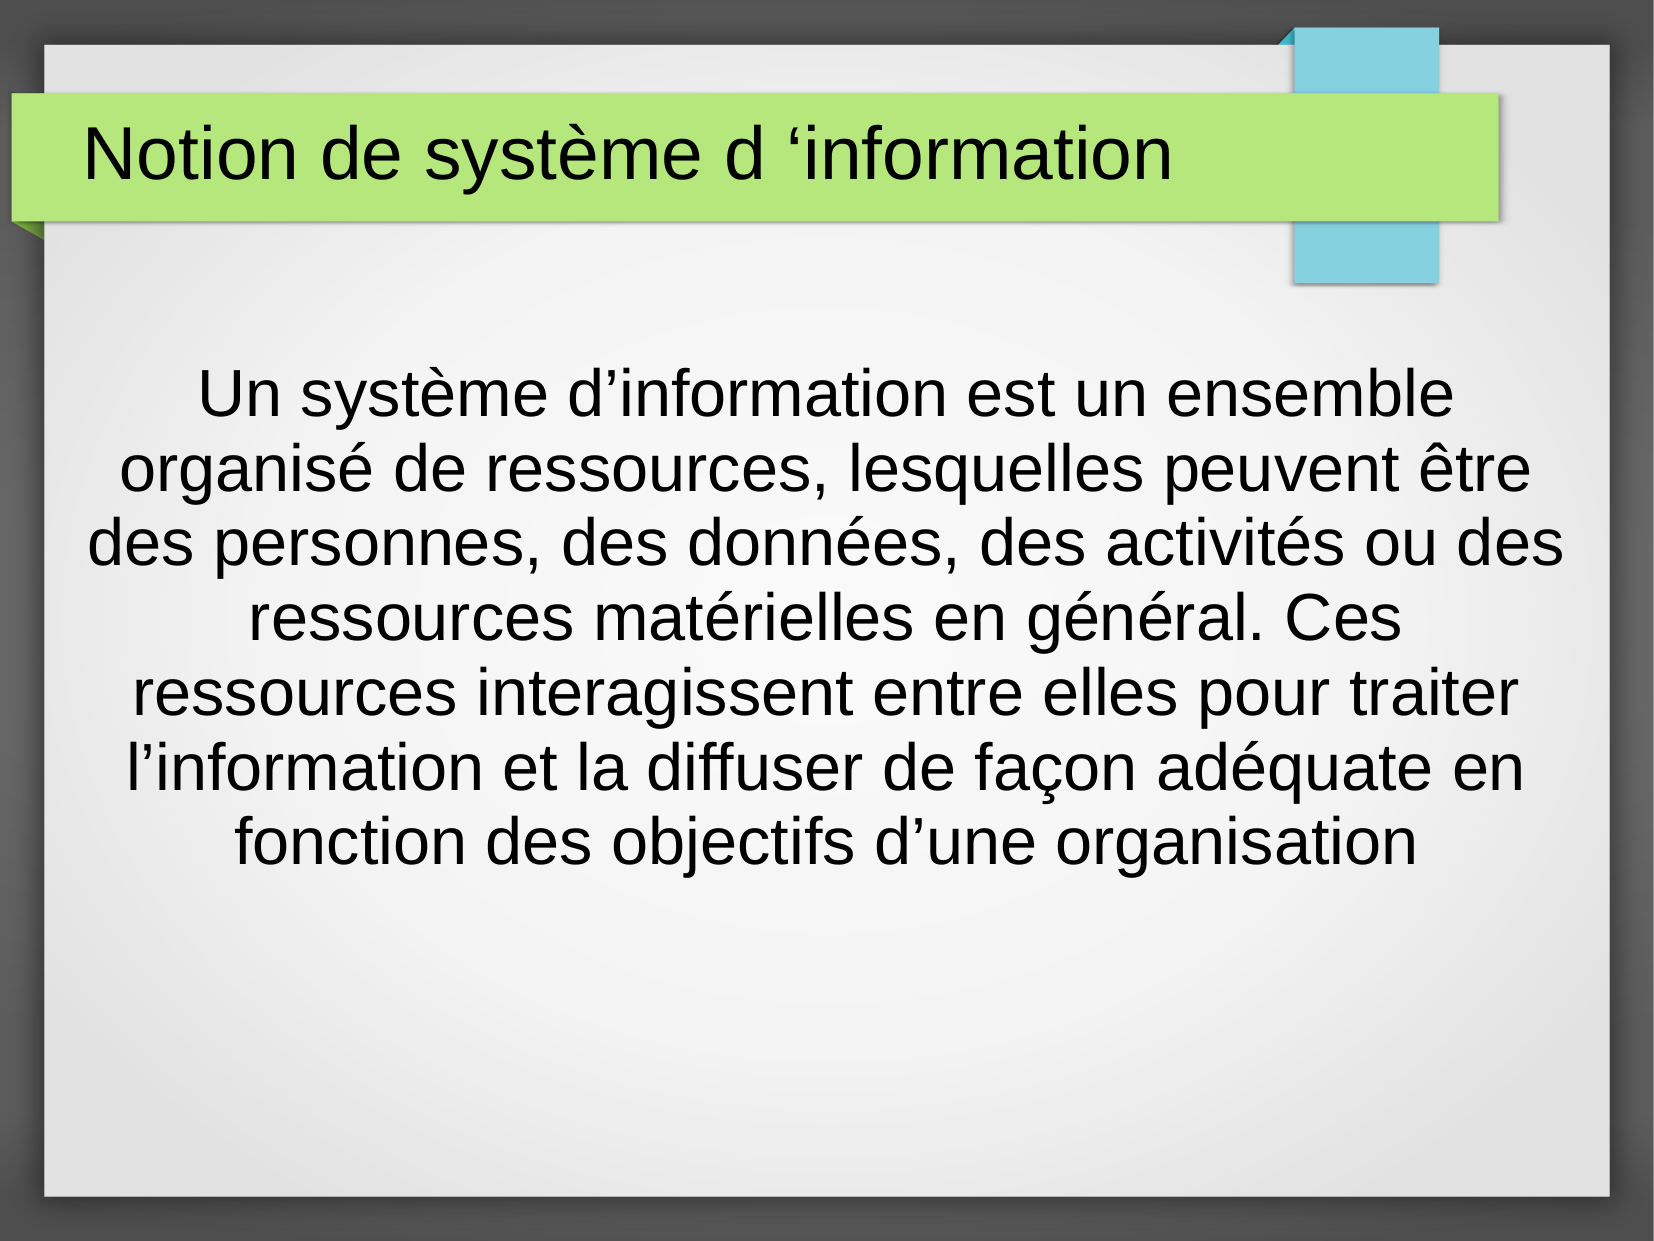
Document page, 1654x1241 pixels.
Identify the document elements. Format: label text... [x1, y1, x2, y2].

title Notion de système d ‘information [82, 94, 1264, 213]
picture [0, 0, 1654, 1241]
subtitle Un système d’information est un ensemble organisé de ressources, lesquelles peuvent être des personnes, des données, des activités ou des ressources matérielles en général. Ces ressources interagissent entre elles pour traiter l’information et la diffuser de façon adéquate en fonction des objectifs d’une organisation [82, 295, 1571, 1015]
